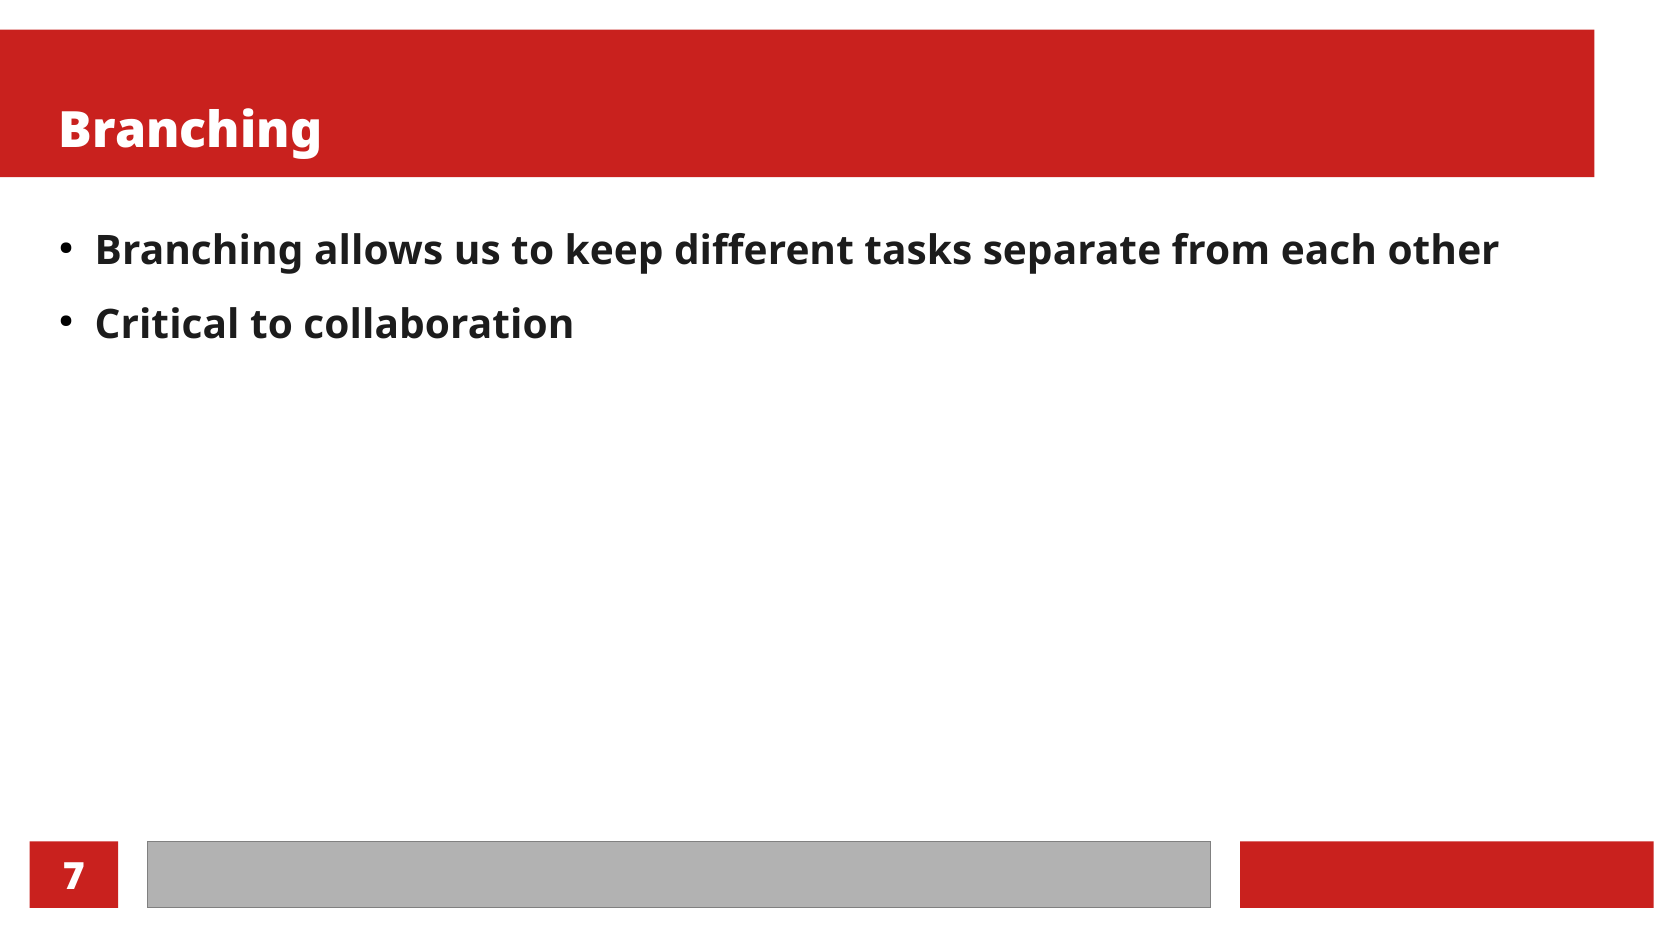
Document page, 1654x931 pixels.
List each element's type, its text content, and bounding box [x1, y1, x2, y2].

title Branching [59, 44, 1595, 163]
list Branching allows us to keep different tasks separate from each other Critical to collaboration [59, 221, 1565, 798]
